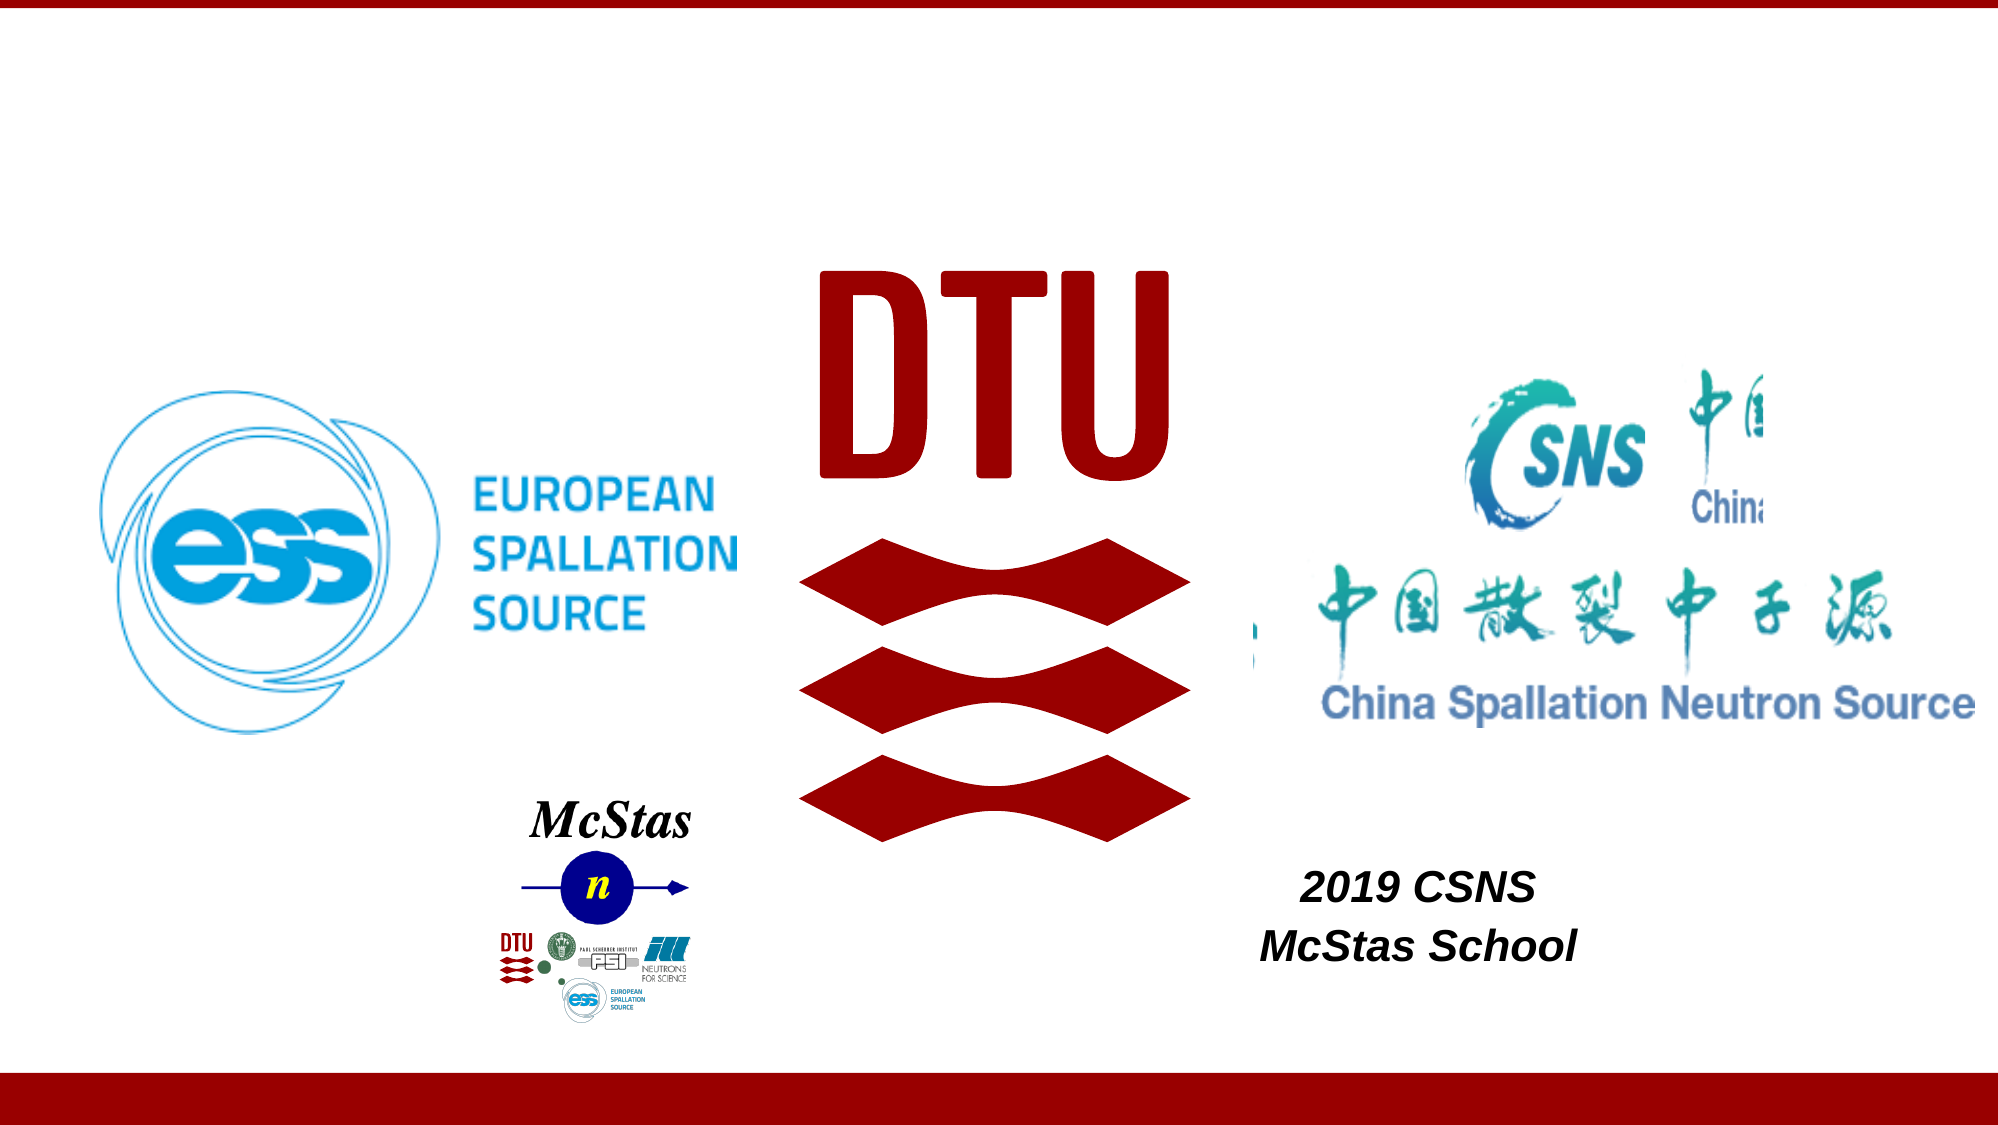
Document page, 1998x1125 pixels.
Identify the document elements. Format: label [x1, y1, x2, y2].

picture [537, 932, 691, 1023]
picture [1253, 550, 1975, 728]
picture [498, 799, 713, 926]
picture [578, 947, 639, 970]
picture [1464, 354, 1764, 532]
picture [99, 390, 737, 735]
